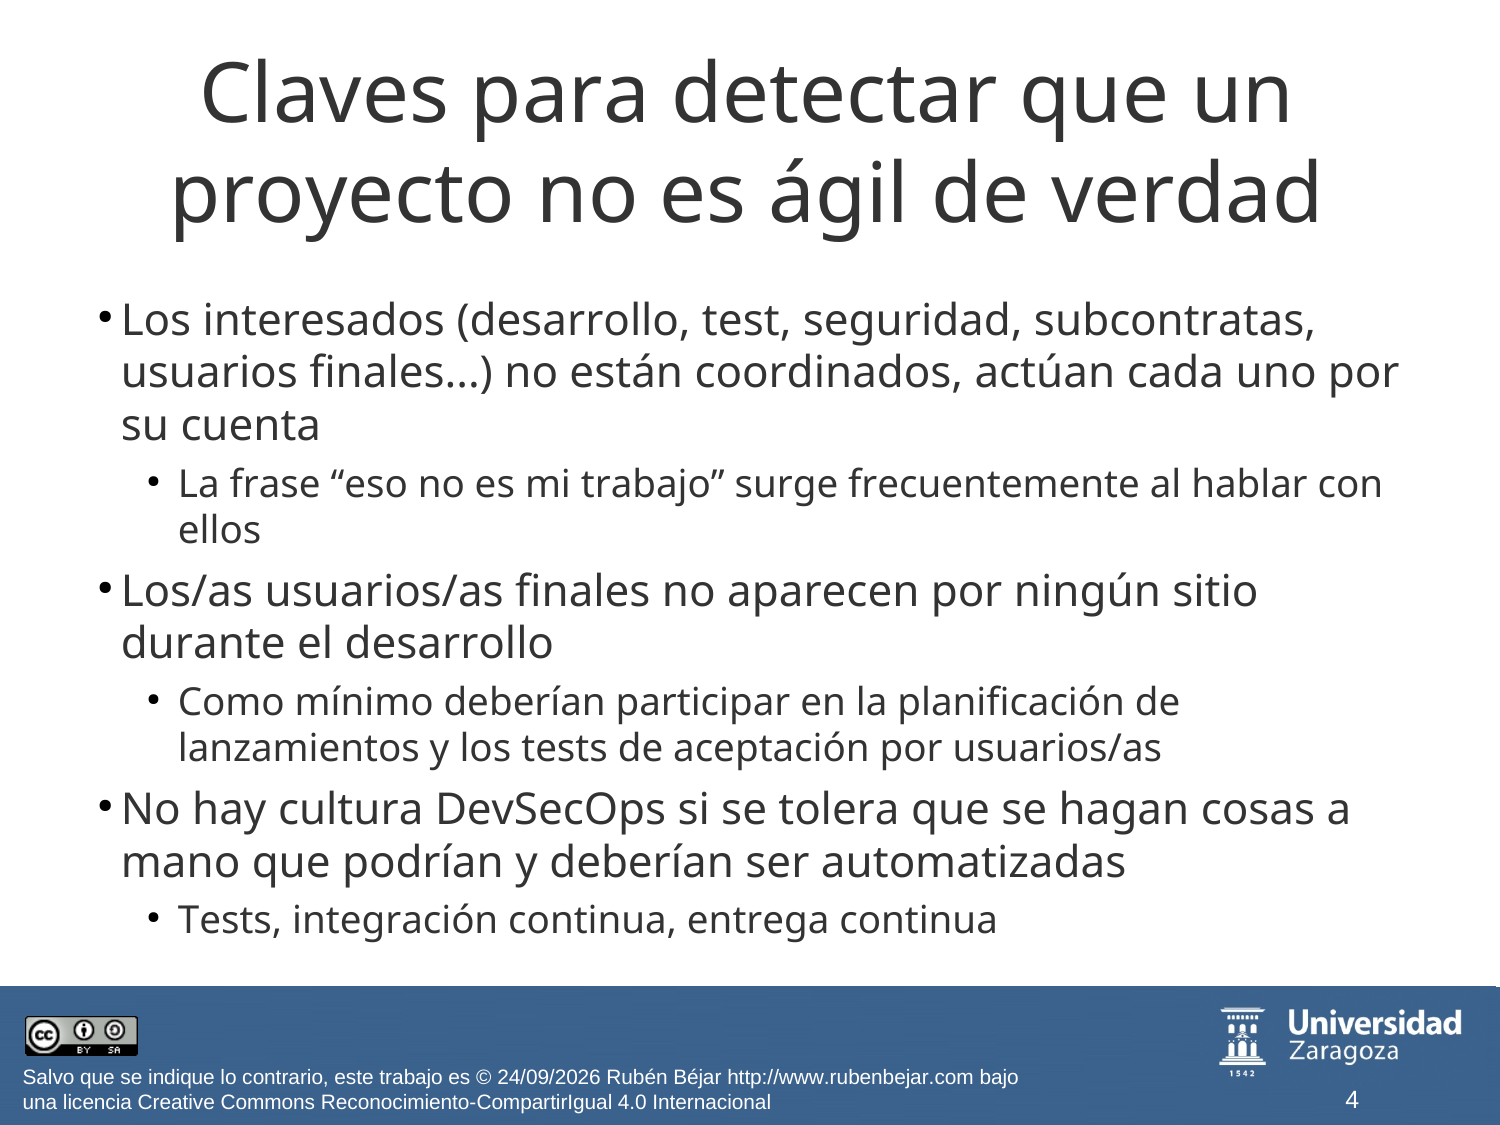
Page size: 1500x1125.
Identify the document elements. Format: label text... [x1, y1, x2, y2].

picture [0, 986, 1500, 1125]
list Los interesados (desarrollo, test, seguridad, subcontratas, usuarios finales...) no están coordinados, actúan cada uno por su cuenta La frase “eso no es mi trabajo” surge frecuentemente al hablar con ellos Los/as usuarios/as finales no aparecen por ningún sitio durante el desarrollo Como mínimo deberían participar en la planificación de lanzamientos y los tests de aceptación por usuarios/as No hay cultura DevSecOps si se tolera que se hagan cosas a mano que podrían y deberían ser automatizadas Tests, integración continua, entrega continua [82, 283, 1418, 957]
title Claves para detectar que un proyecto no es ágil de verdad [74, 20, 1420, 257]
